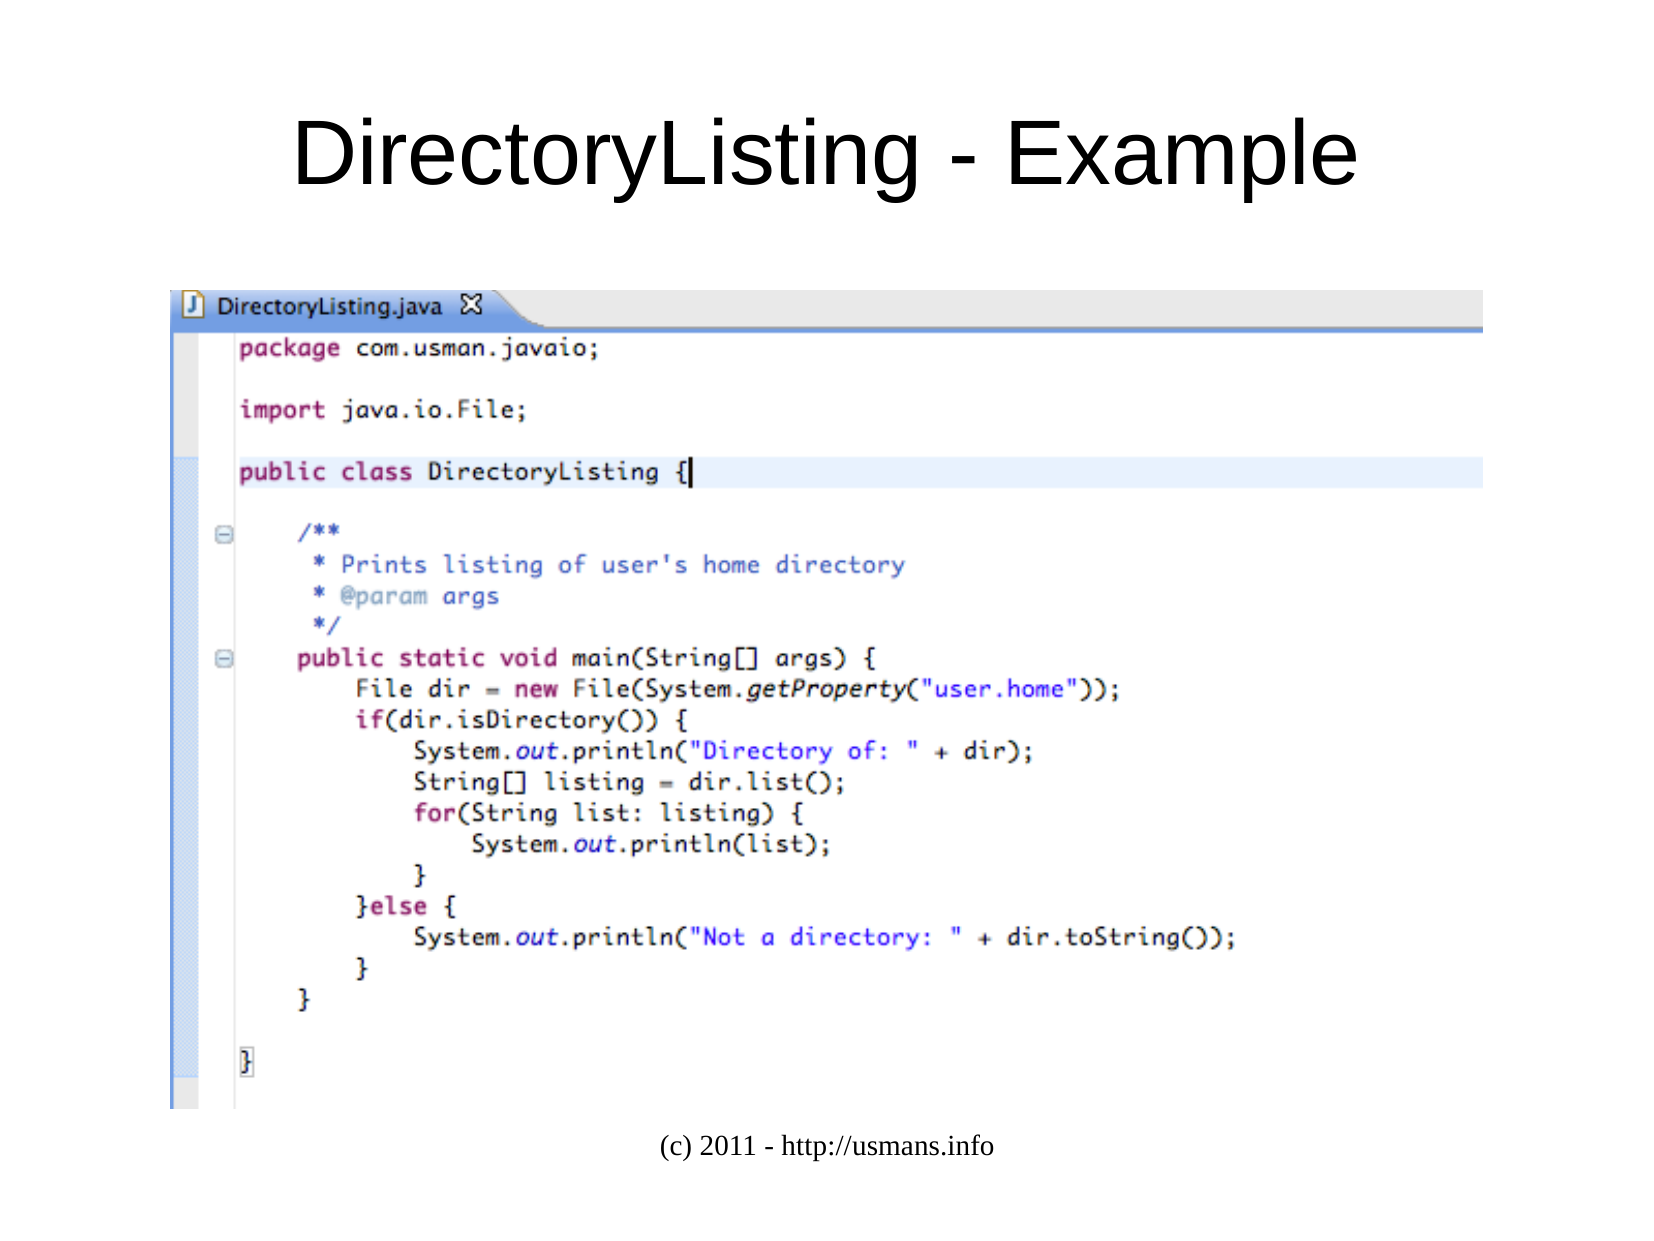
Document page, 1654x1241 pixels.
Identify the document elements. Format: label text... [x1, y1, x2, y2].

title DirectoryListing - Example [82, 49, 1571, 257]
picture [170, 290, 1483, 1109]
